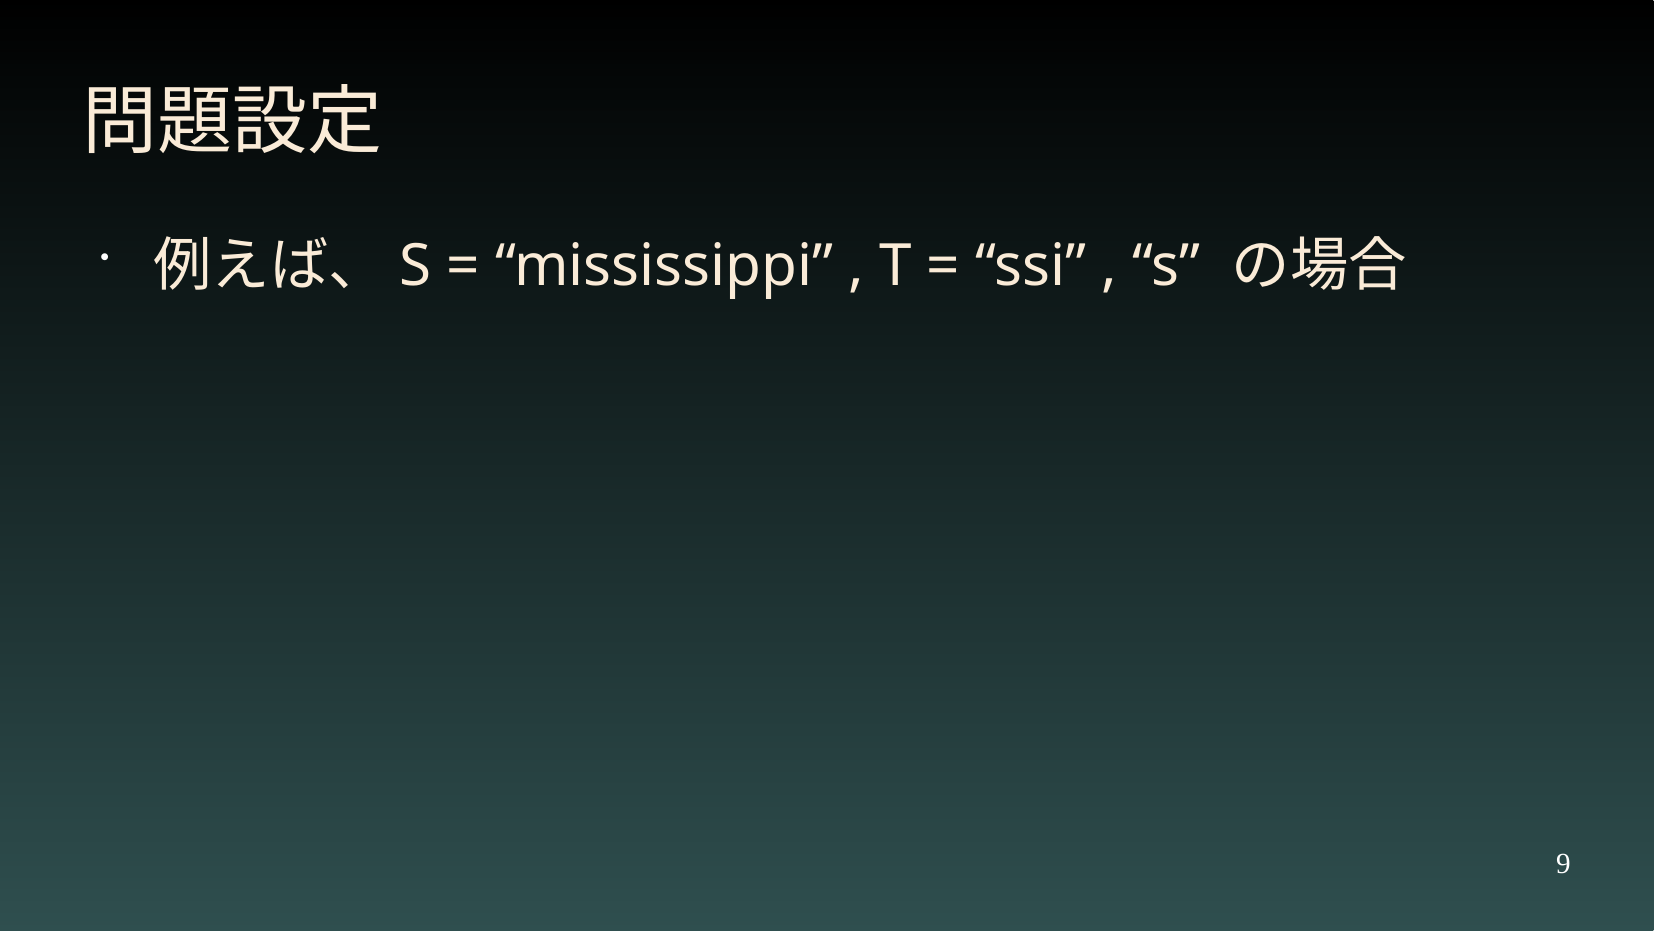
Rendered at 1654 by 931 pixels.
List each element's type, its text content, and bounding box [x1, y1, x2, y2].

list 例えば、 S = “mississippi” , T = “ssi” , “s” の場合 [82, 217, 1571, 780]
title 問題設定 [82, 37, 520, 193]
